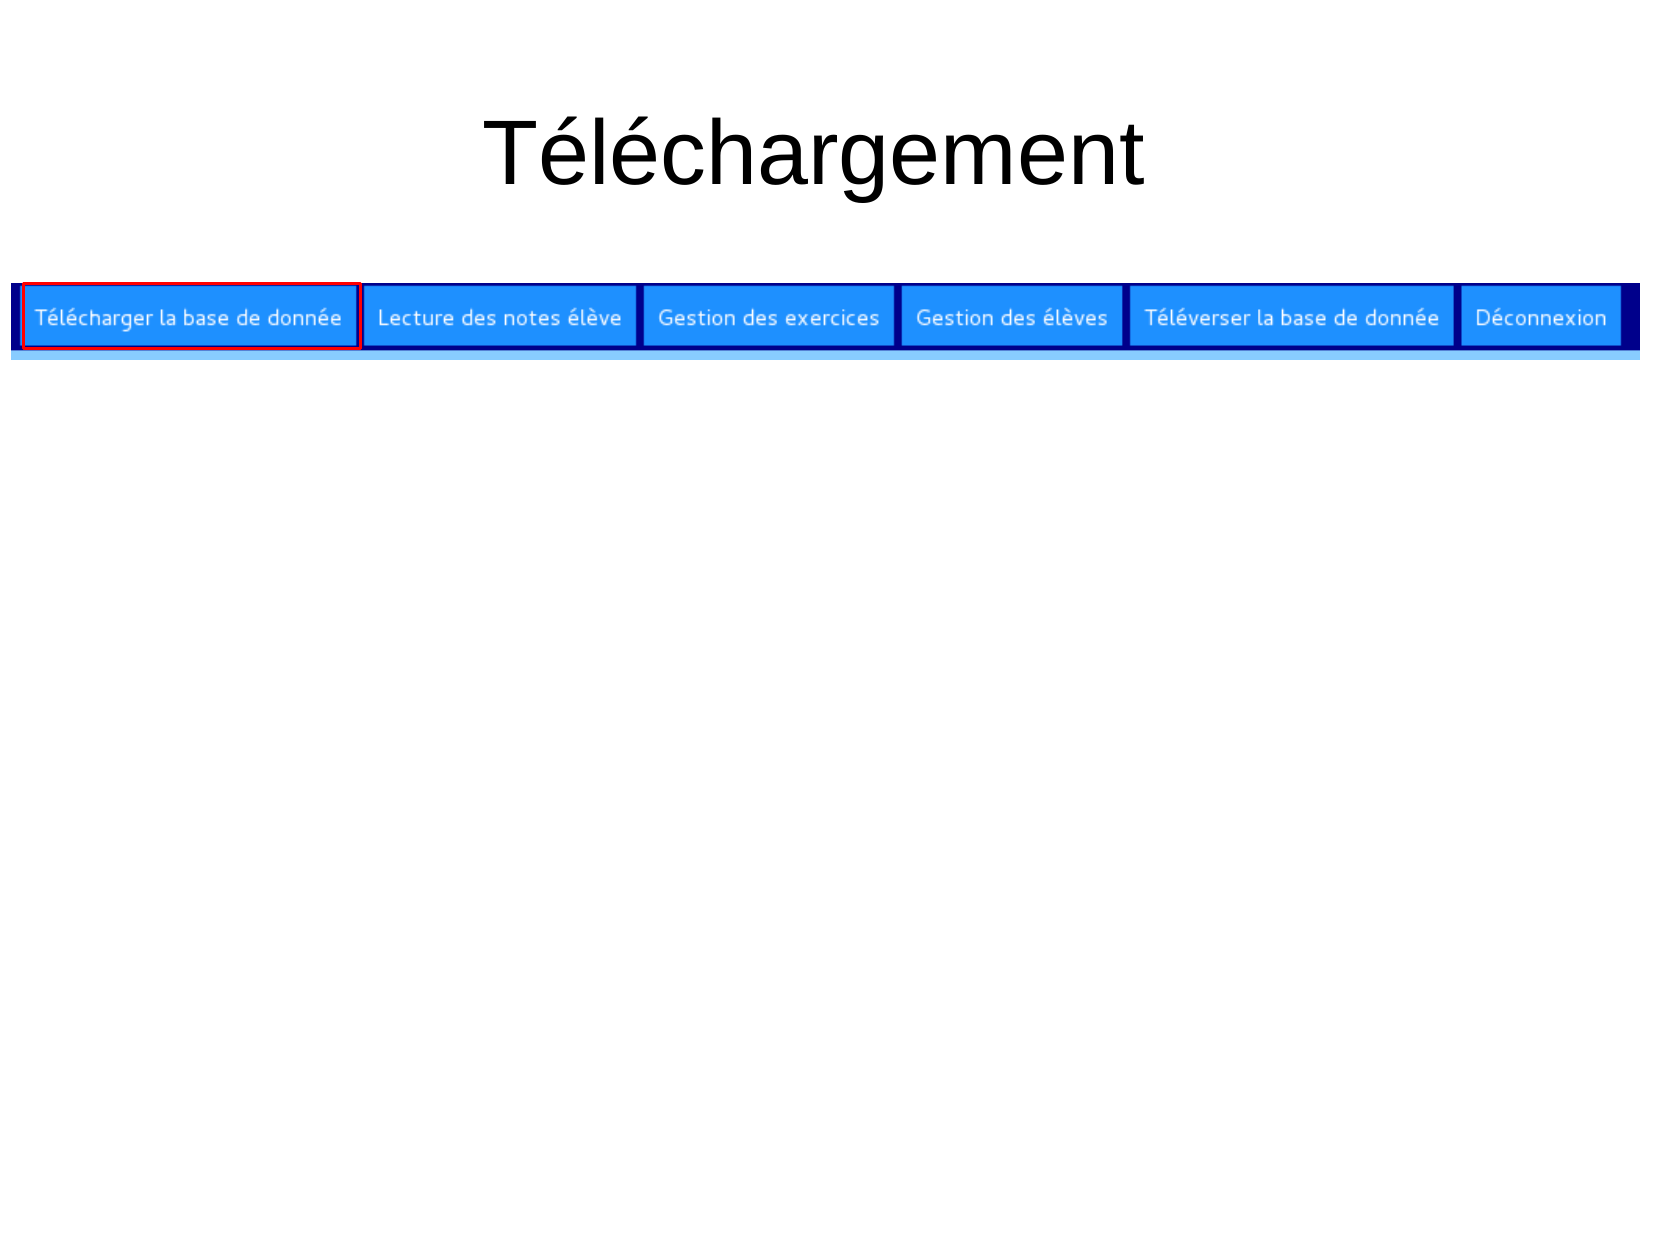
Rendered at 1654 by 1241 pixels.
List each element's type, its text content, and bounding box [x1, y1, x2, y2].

text_box [23, 283, 361, 349]
title Téléchargement [82, 49, 1571, 257]
picture [11, 283, 1640, 360]
